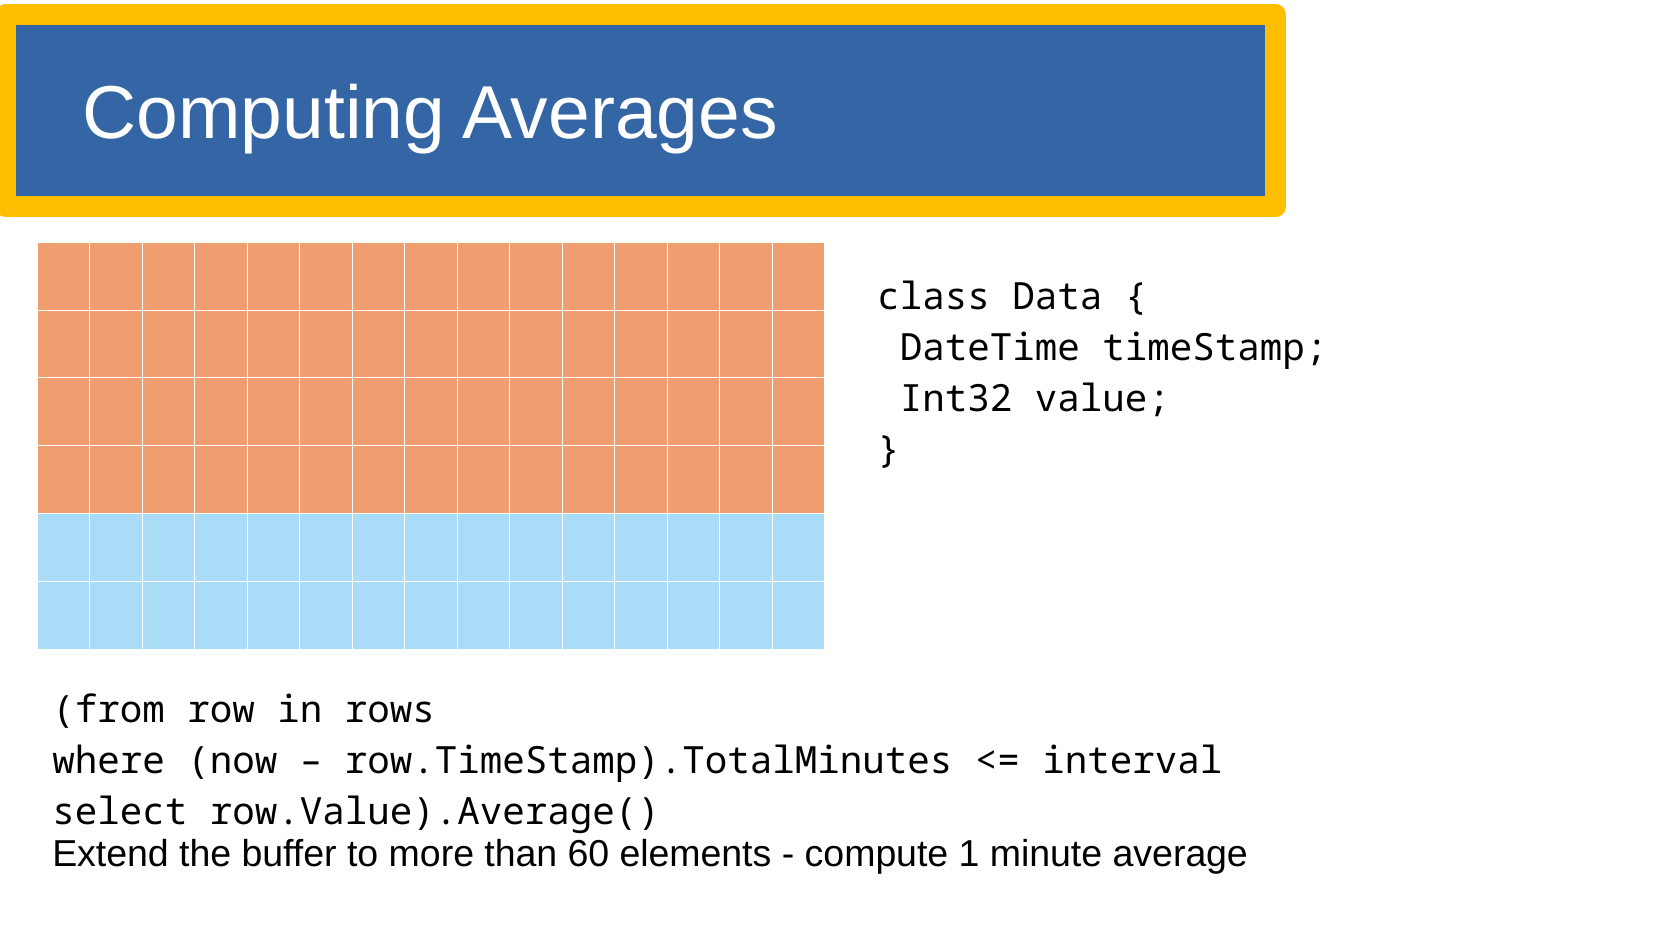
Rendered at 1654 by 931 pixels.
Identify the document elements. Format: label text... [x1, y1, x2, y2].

table_cell [405, 378, 457, 445]
table_cell [458, 514, 509, 581]
table_cell [248, 378, 299, 445]
table_cell [195, 582, 247, 649]
table_cell [353, 378, 404, 445]
table_cell [300, 378, 352, 445]
table_cell [90, 582, 142, 649]
table_cell [90, 311, 142, 377]
table_cell [563, 311, 614, 377]
table_cell [143, 378, 194, 445]
text_box (from row in rows where (now – row.TimeStamp).TotalMinutes <= interval select row.Value).Average() [37, 675, 1276, 803]
table_cell [143, 446, 194, 513]
table_cell [615, 514, 667, 581]
table_cell [510, 514, 562, 581]
table_header [248, 243, 299, 310]
table_cell [90, 378, 142, 445]
table_cell [773, 311, 824, 377]
table_cell [248, 514, 299, 581]
table_cell [353, 311, 404, 377]
table_cell [615, 446, 667, 513]
table_header [405, 243, 457, 310]
table_cell [248, 582, 299, 649]
table_cell [668, 446, 719, 513]
table_cell [38, 582, 89, 649]
table_header [615, 243, 667, 310]
table_cell [668, 514, 719, 581]
table_cell [300, 514, 352, 581]
table_header [195, 243, 247, 310]
table_cell [458, 446, 509, 513]
table_cell [773, 378, 824, 445]
table_header [773, 243, 824, 310]
title Computing Averages [82, 35, 1235, 189]
table_cell [563, 378, 614, 445]
table_cell [353, 446, 404, 513]
table_cell [458, 582, 509, 649]
table_cell [143, 311, 194, 377]
table_cell [353, 582, 404, 649]
table_cell [90, 514, 142, 581]
table_cell [195, 446, 247, 513]
table_cell [405, 446, 457, 513]
table_cell [510, 311, 562, 377]
table_cell [773, 446, 824, 513]
table_cell [720, 446, 772, 513]
table_cell [405, 514, 457, 581]
table_cell [563, 582, 614, 649]
table_cell [458, 378, 509, 445]
table_cell [353, 514, 404, 581]
table_cell [405, 582, 457, 649]
table_cell [300, 446, 352, 513]
table_cell [38, 446, 89, 513]
table_cell [458, 311, 509, 377]
table_cell [720, 514, 772, 581]
table_cell [668, 311, 719, 377]
table_cell [248, 311, 299, 377]
table_header [38, 243, 89, 310]
table_cell [668, 582, 719, 649]
table_cell [195, 378, 247, 445]
table_cell [563, 514, 614, 581]
table_cell [405, 311, 457, 377]
table_header [510, 243, 562, 310]
text_box class Data { DateTime timeStamp; Int32 value; } [862, 262, 1651, 446]
table_cell [720, 311, 772, 377]
table_cell [143, 514, 194, 581]
table_header [143, 243, 194, 310]
text_box Extend the buffer to more than 60 elements - compute 1 minute average [37, 825, 1328, 882]
table_cell [668, 378, 719, 445]
table_cell [615, 311, 667, 377]
table_cell [510, 378, 562, 445]
table_cell [615, 378, 667, 445]
table_cell [90, 446, 142, 513]
table_header [458, 243, 509, 310]
table_cell [195, 311, 247, 377]
table_cell [773, 514, 824, 581]
table_header [720, 243, 772, 310]
table_header [353, 243, 404, 310]
table_header [668, 243, 719, 310]
table_cell [143, 582, 194, 649]
table_cell [510, 582, 562, 649]
table_cell [195, 514, 247, 581]
table_cell [300, 311, 352, 377]
table_header [300, 243, 352, 310]
table_cell [38, 311, 89, 377]
table_cell [38, 514, 89, 581]
table_cell [510, 446, 562, 513]
table_cell [720, 582, 772, 649]
table_header [563, 243, 614, 310]
table_cell [773, 582, 824, 649]
table_header [90, 243, 142, 310]
table_cell [720, 378, 772, 445]
table_cell [615, 582, 667, 649]
table_cell [38, 378, 89, 445]
table_cell [563, 446, 614, 513]
table_cell [248, 446, 299, 513]
table_cell [300, 582, 352, 649]
